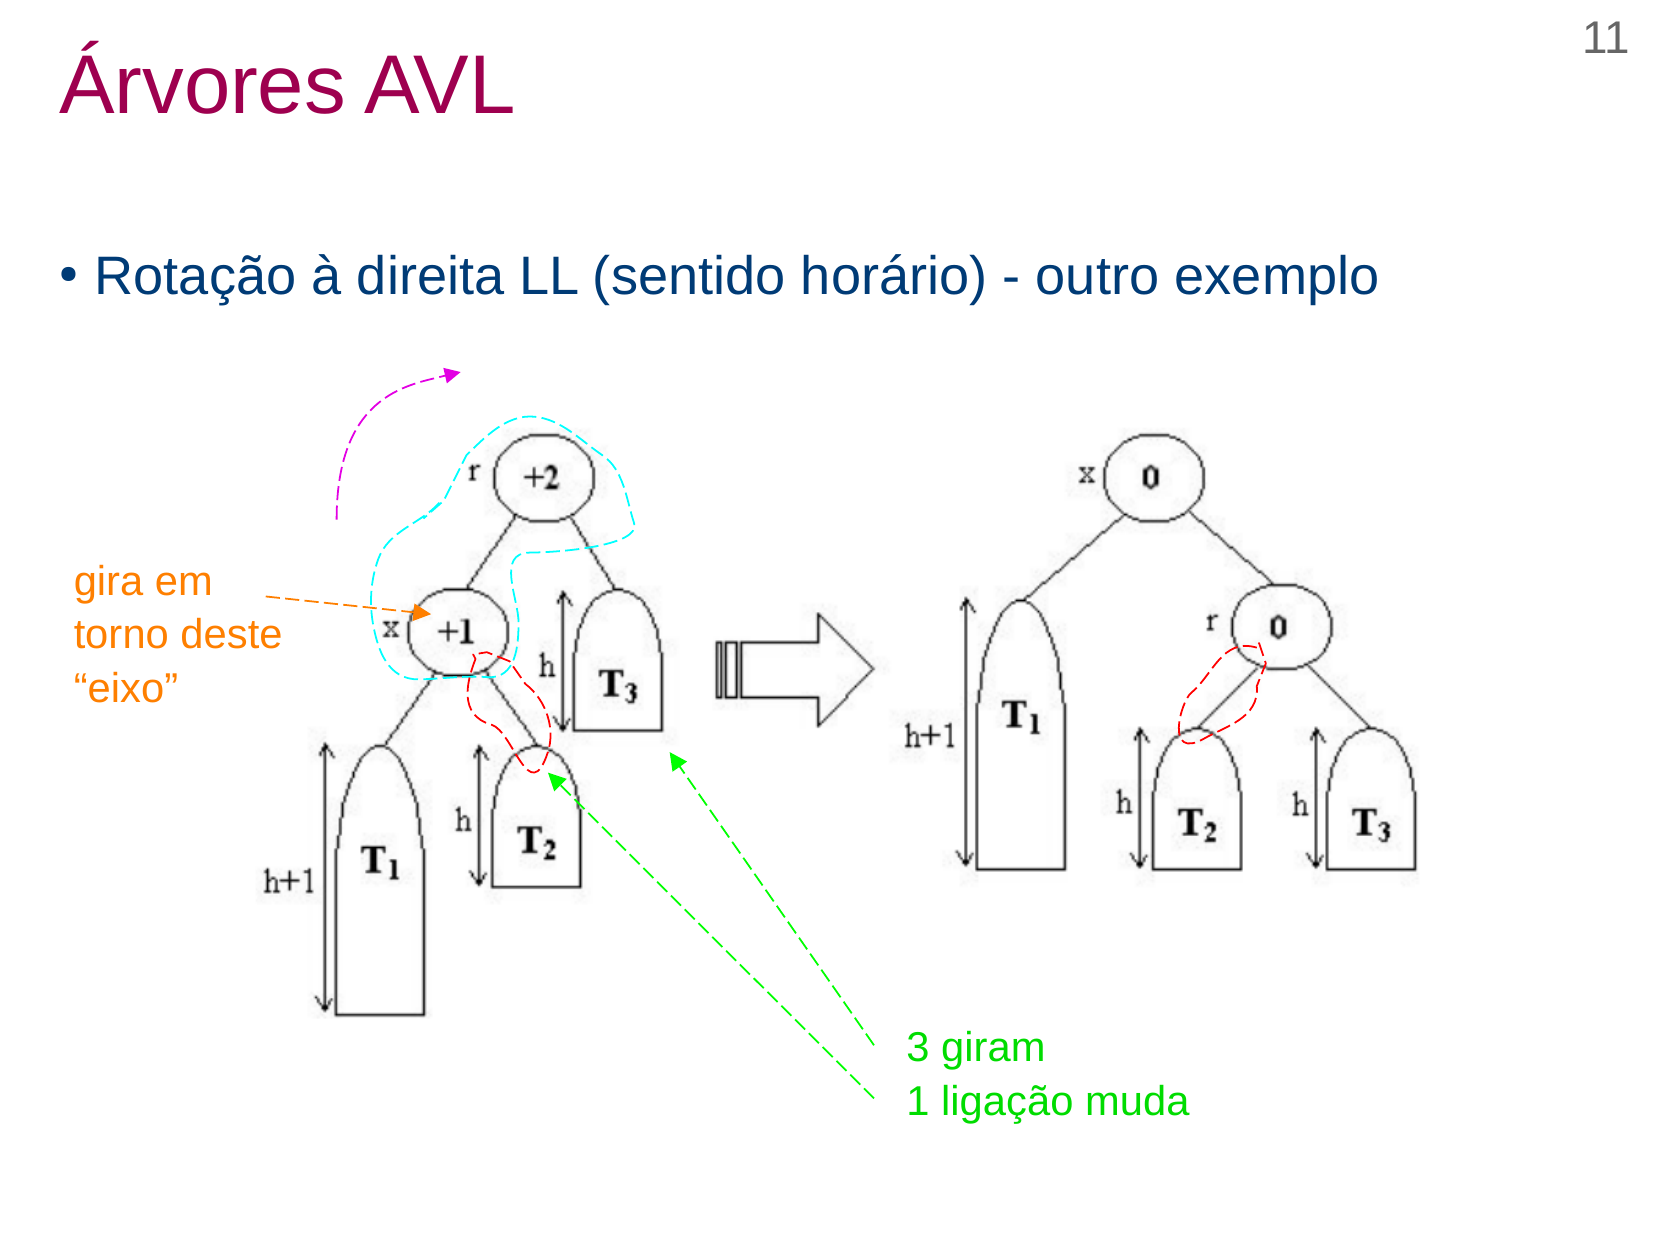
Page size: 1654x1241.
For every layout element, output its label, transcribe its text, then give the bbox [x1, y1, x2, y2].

text_box 3 giram 1 ligação muda [891, 1009, 1205, 1132]
title Árvores AVL [59, 29, 1595, 148]
list Rotação à direita LL (sentido horário) - outro exemplo [59, 236, 1595, 1211]
text_box gira em torno deste “eixo” [59, 543, 308, 719]
picture [253, 425, 1429, 1022]
